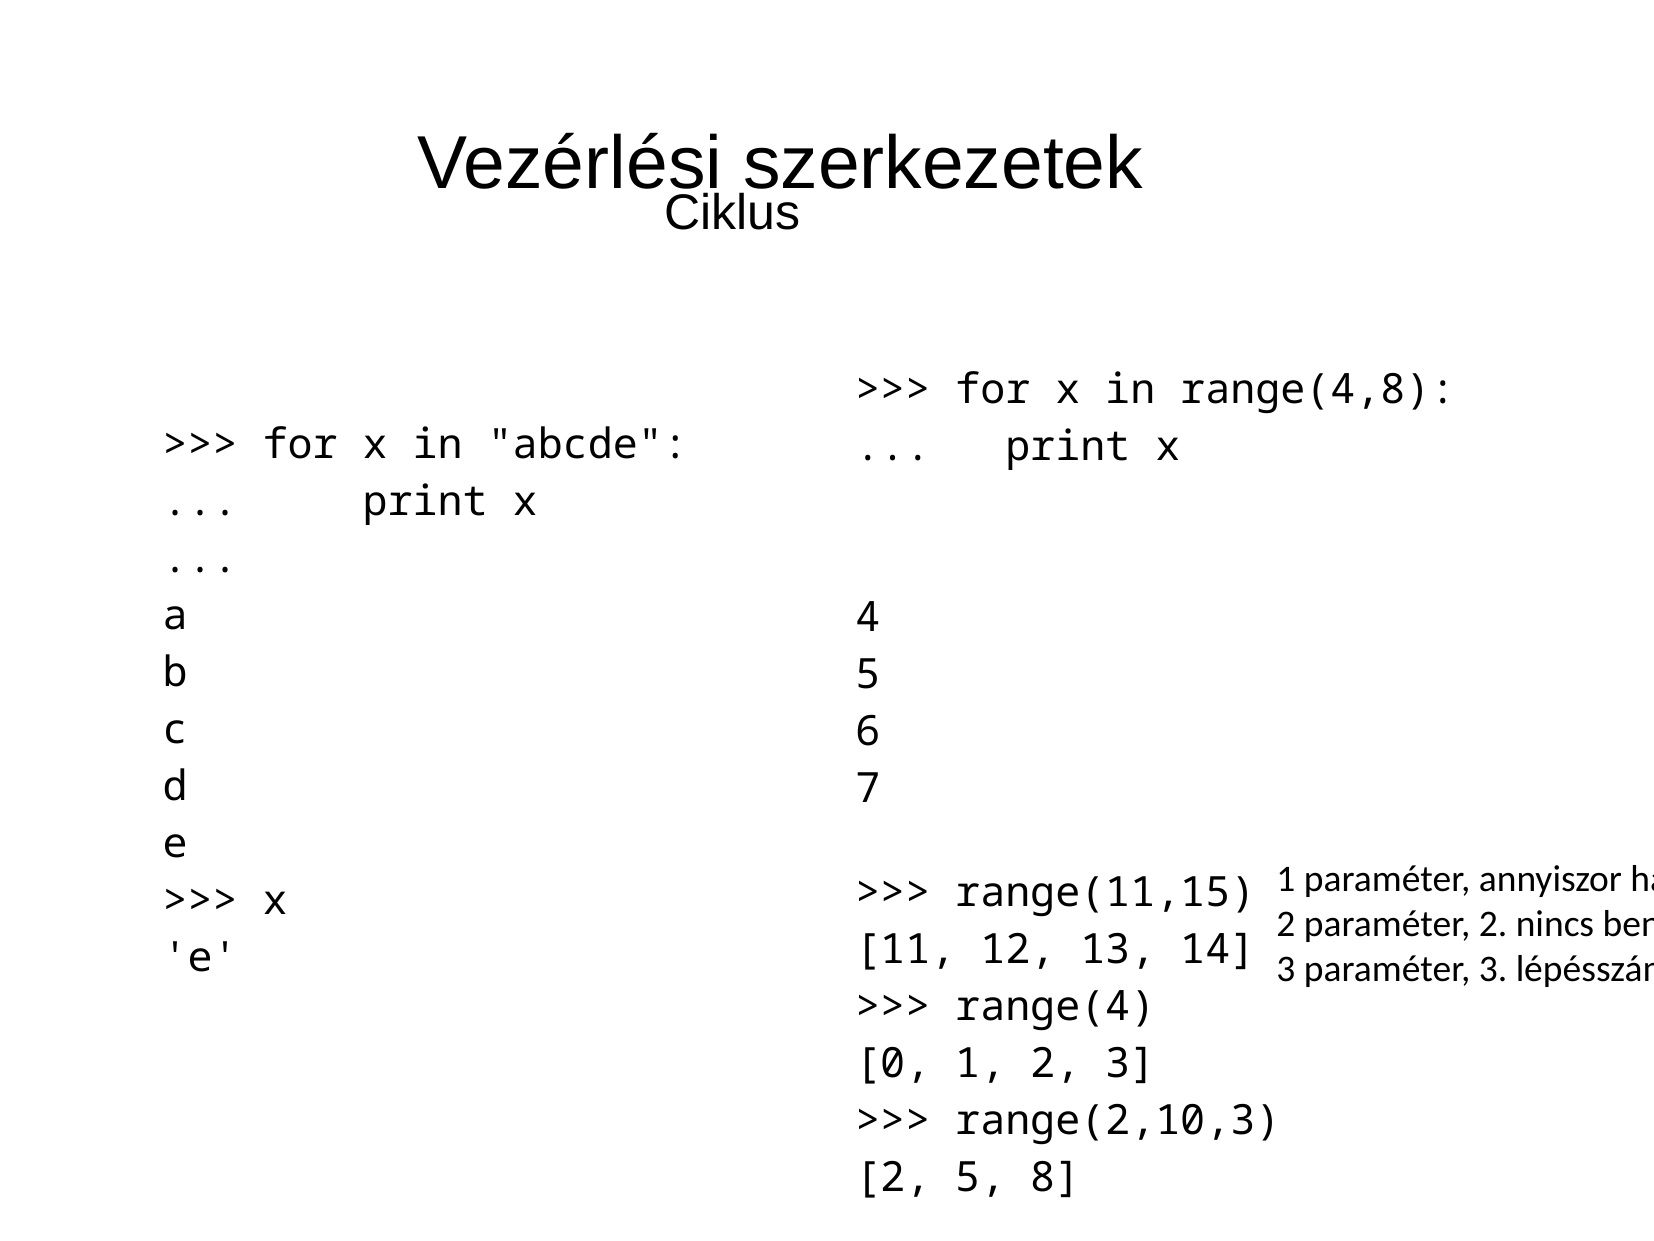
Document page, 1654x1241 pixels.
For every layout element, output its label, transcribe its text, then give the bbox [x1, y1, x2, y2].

text_box >>> for x in range(4,8): ... print x 4 5 6 7 >>> range(11,15) [11, 12, 13, 14] >>> range(4) [0, 1, 2, 3] >>> range(2,10,3) [2, 5, 8] [840, 351, 1477, 1094]
text_box Ciklus [649, 177, 816, 249]
text_box 1 paraméter, annyiszor hajtja végre 2 paraméter, 2. nincs benne 3 paraméter, 3. lépésszám [1261, 846, 1654, 1044]
text_box Vezérlési szerkezetek [402, 70, 1288, 170]
text_box >>> for x in "abcde": ... print x ... a b c d e >>> x 'e' [147, 349, 708, 946]
